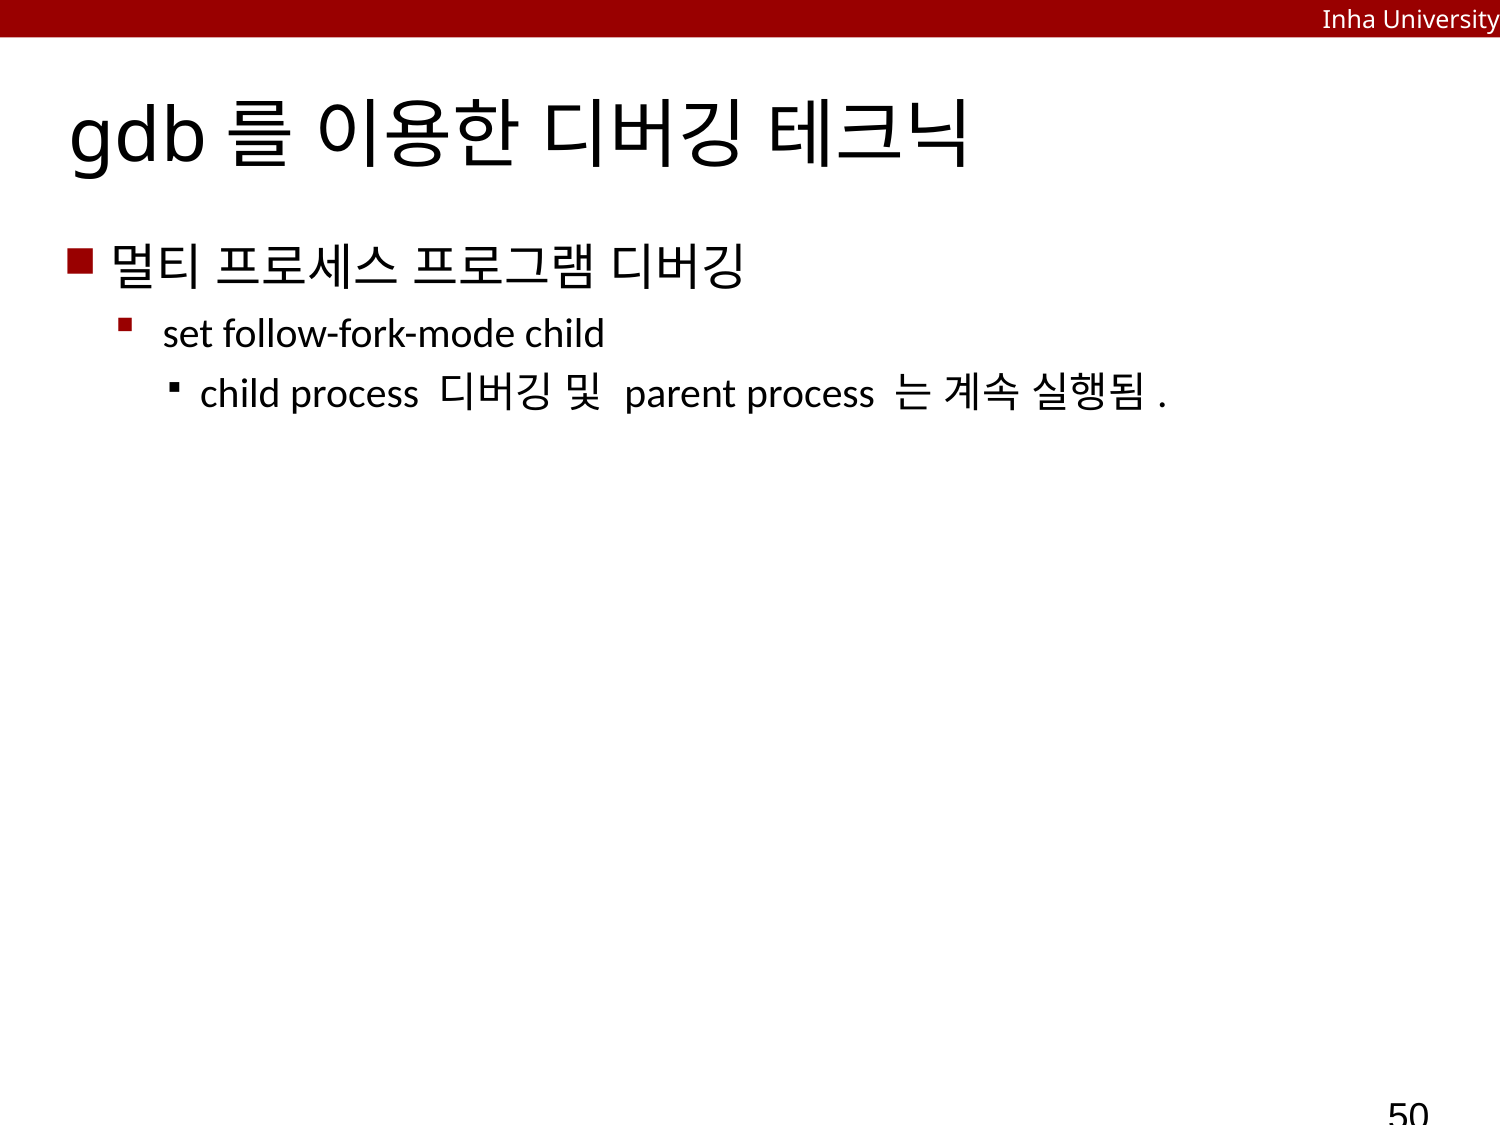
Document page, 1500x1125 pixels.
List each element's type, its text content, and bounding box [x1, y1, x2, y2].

title gdb를 이용한 디버깅 테크닉 [62, 41, 1438, 221]
text_box [0, 0, 1500, 38]
text_box Inha University [1322, 3, 1500, 33]
list 멀티 프로세스 프로그램 디버깅 set follow-fork-mode child child process 디버깅 및 parent process 는 계속 실행됨. [62, 229, 1438, 1050]
